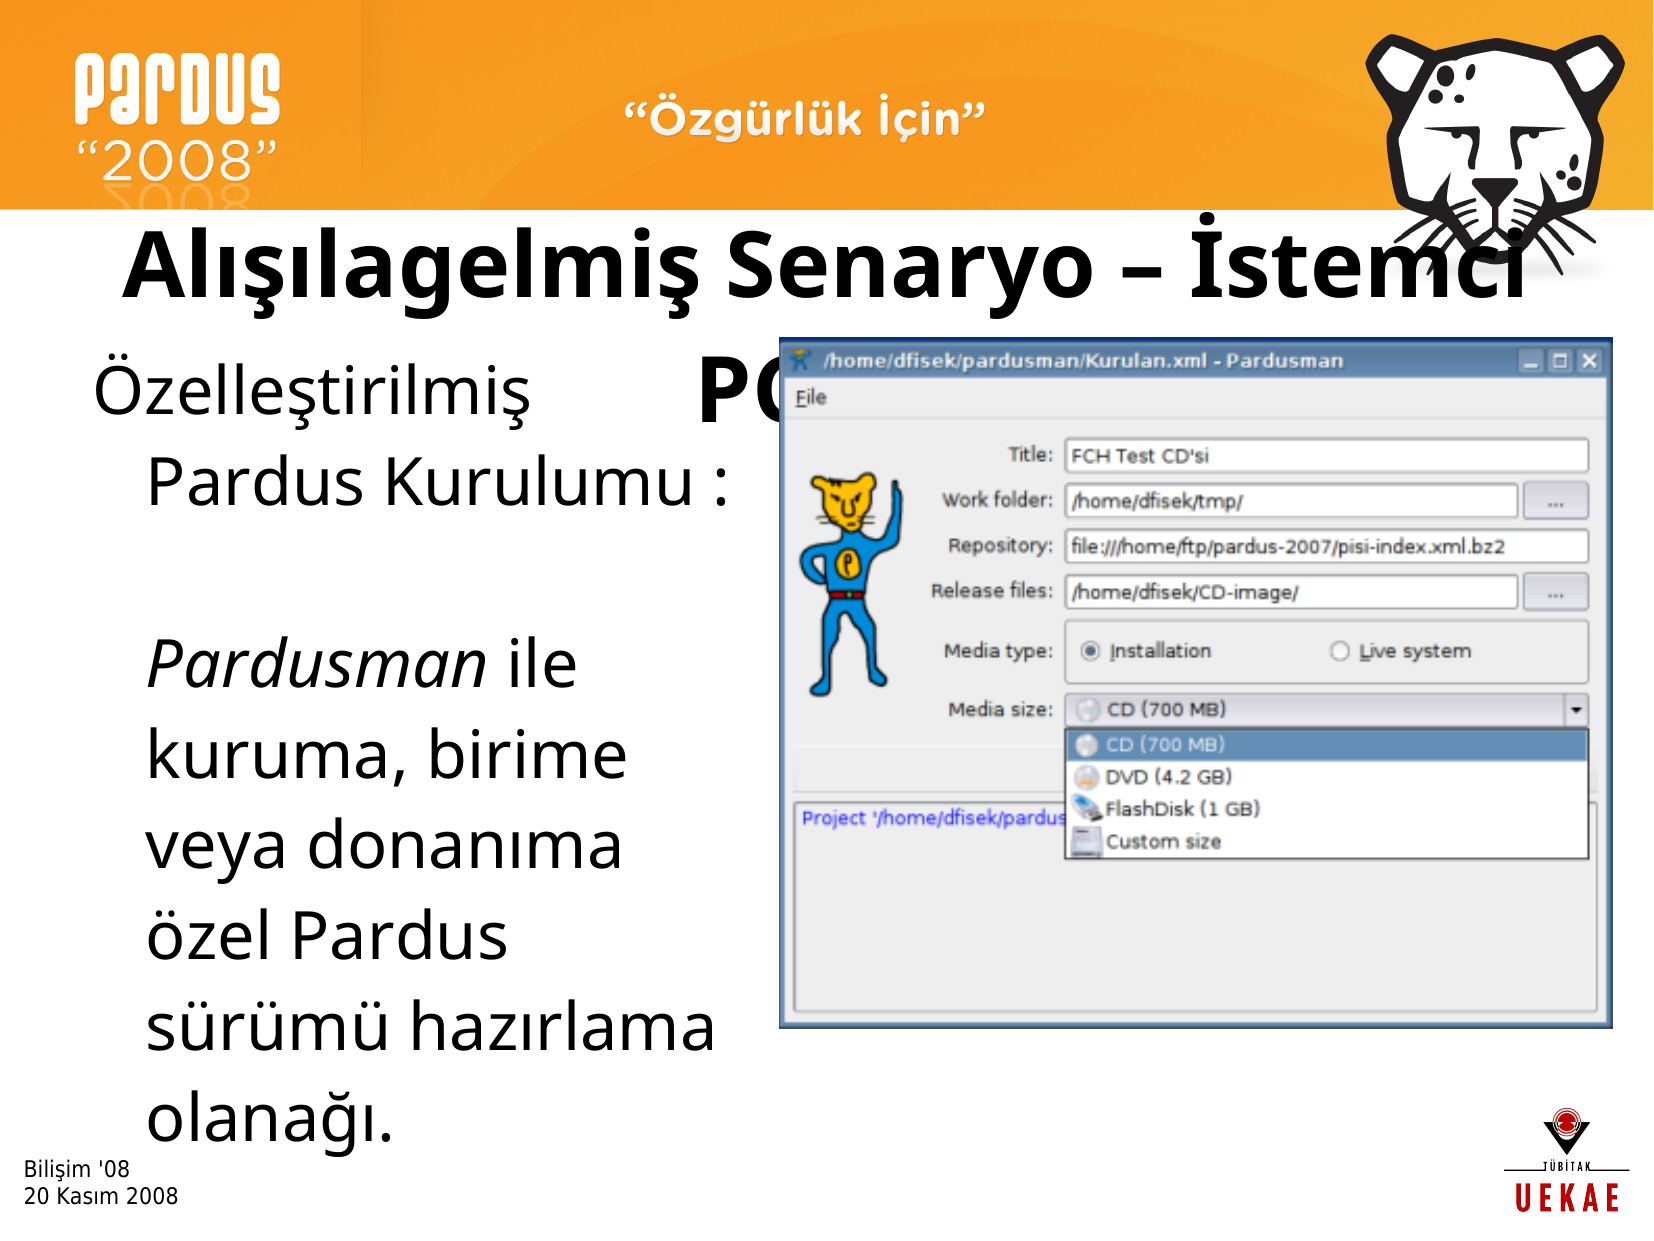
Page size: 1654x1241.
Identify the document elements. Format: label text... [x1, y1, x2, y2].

picture [1500, 1104, 1634, 1215]
picture [779, 337, 1613, 1029]
picture [0, 0, 1654, 293]
list Özelleştirilmiş Pardus Kurulumu : Pardusman ile kuruma, birime veya donanıma özel Pardus sürümü hazırlama olanağı. [75, 343, 751, 1126]
title Alışılagelmiş Senaryo – İstemci PC'ler [82, 217, 1571, 432]
